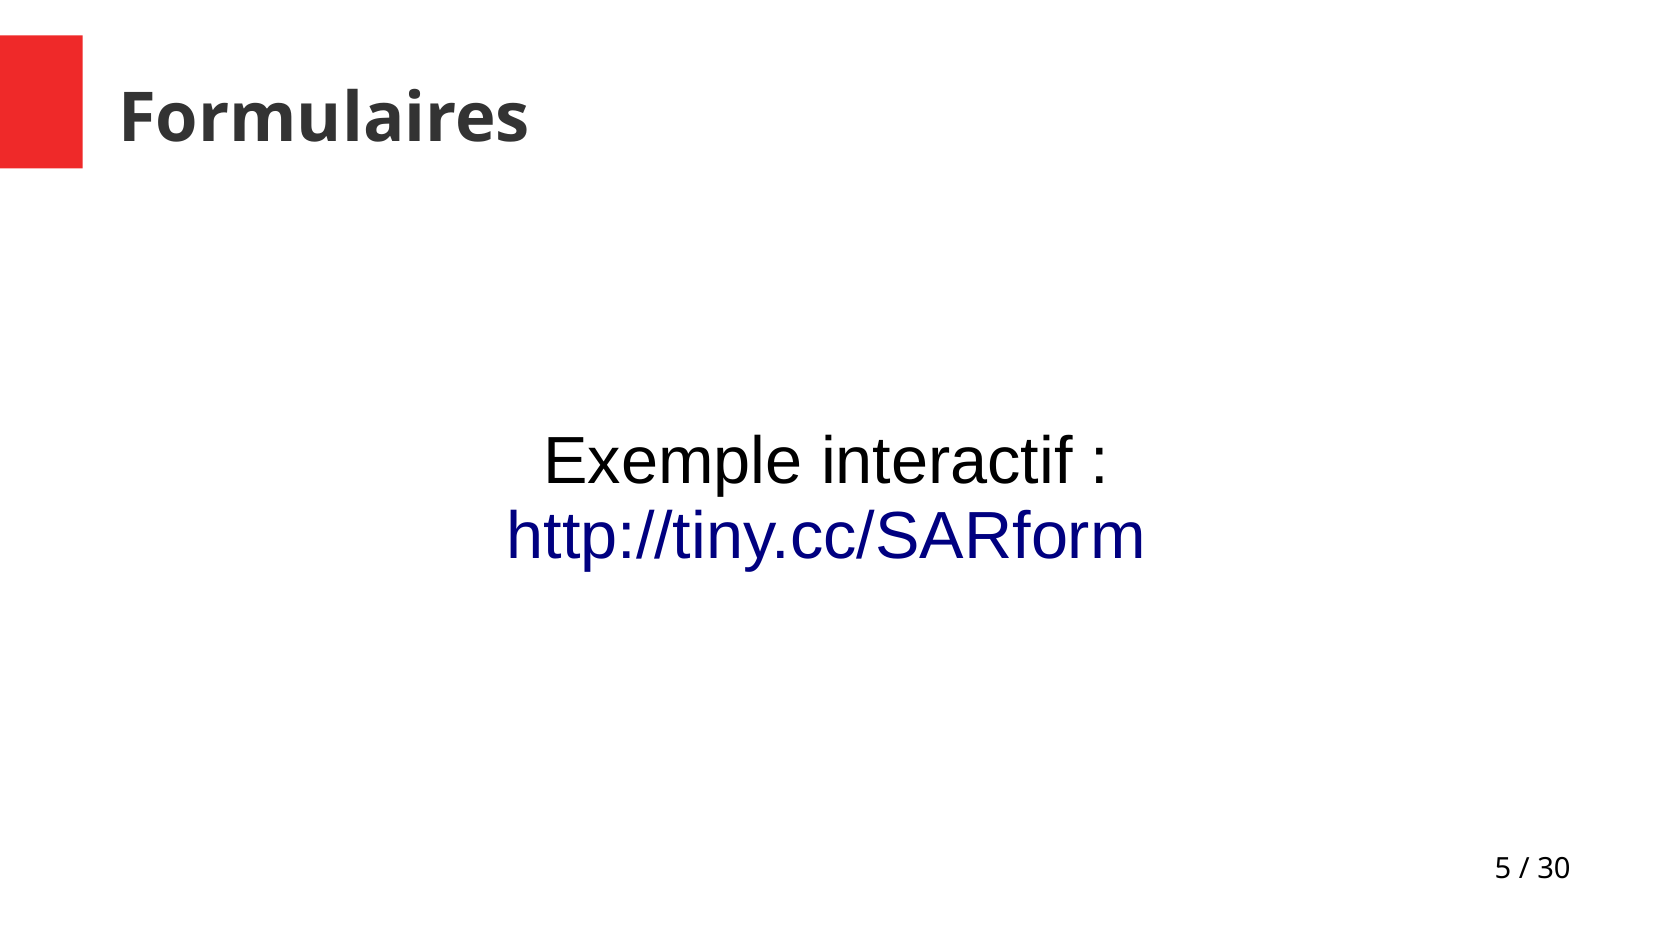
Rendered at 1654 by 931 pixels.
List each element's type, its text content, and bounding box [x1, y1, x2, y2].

title Formulaires [118, 37, 1571, 193]
subtitle Exemple interactif : http://tiny.cc/SARform [118, 265, 1536, 806]
